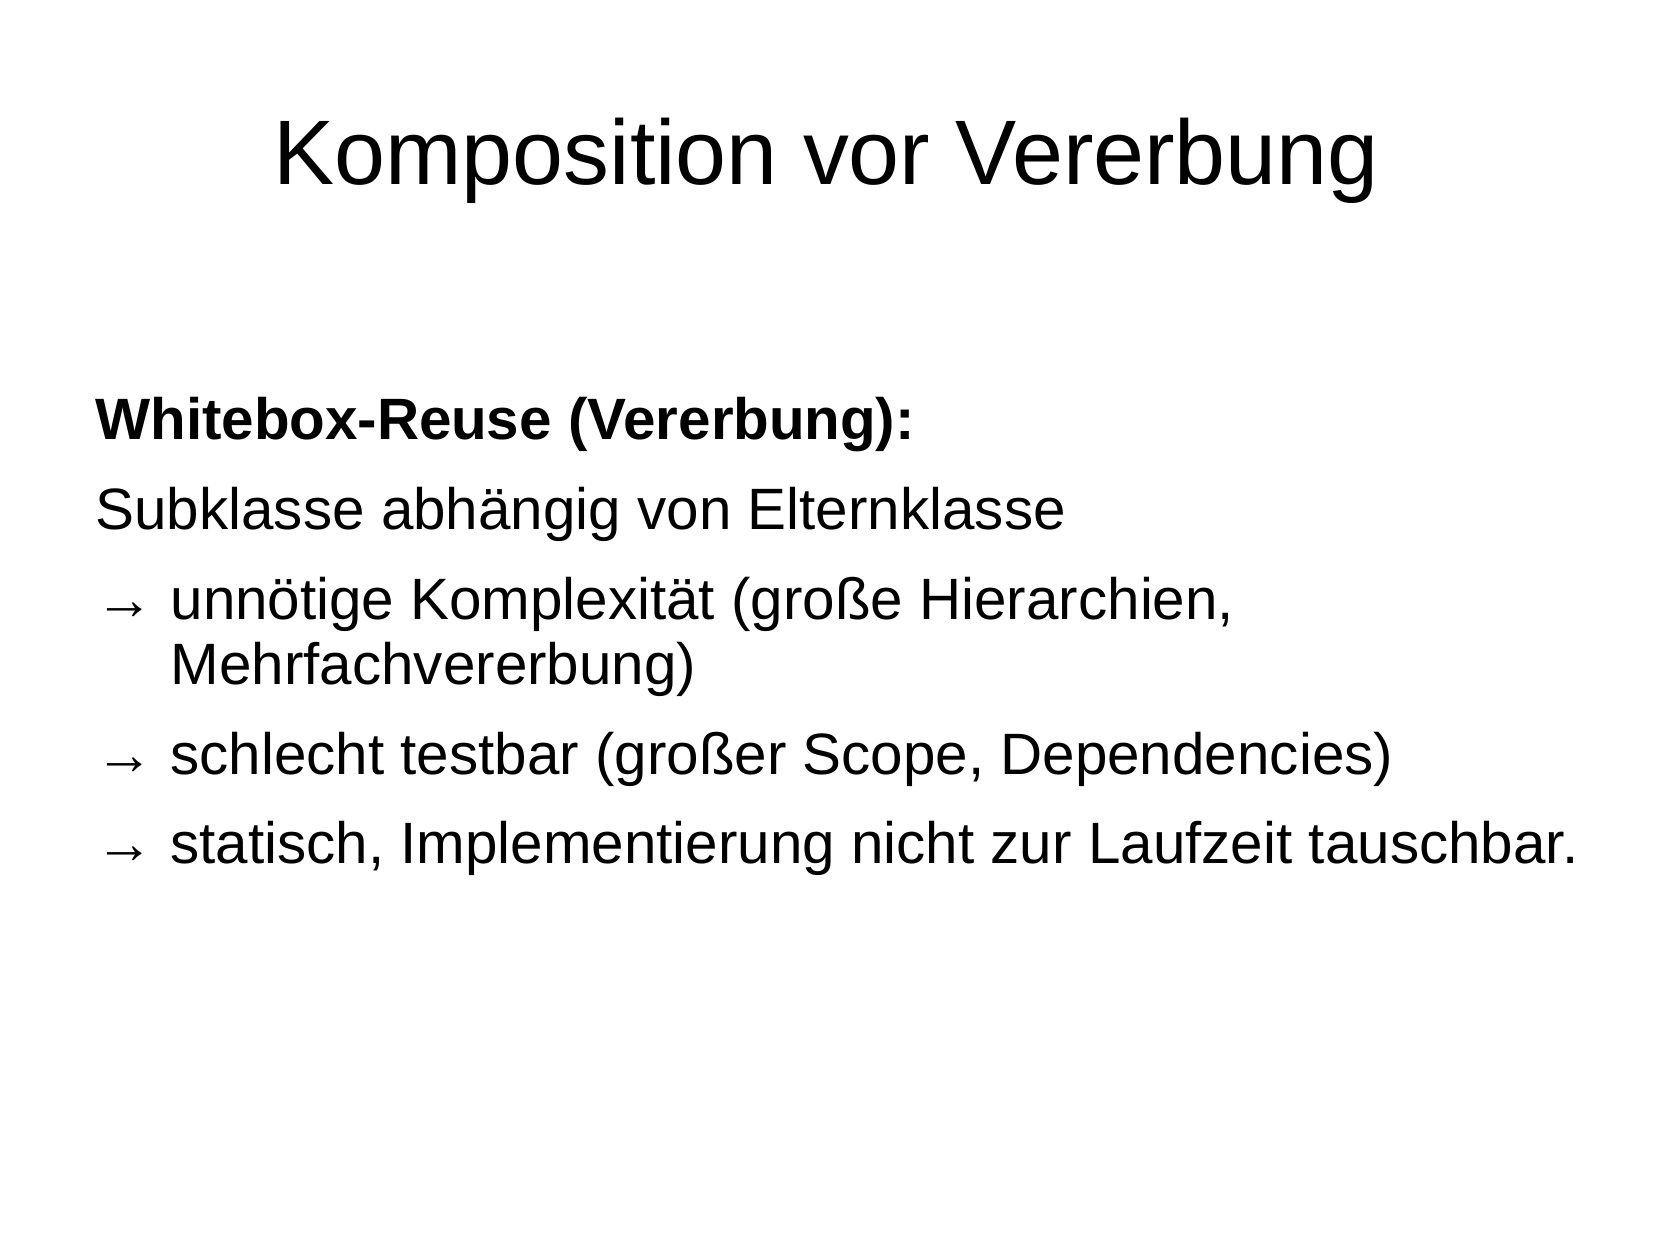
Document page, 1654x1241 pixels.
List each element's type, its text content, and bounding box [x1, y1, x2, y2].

title Komposition vor Vererbung [82, 49, 1571, 257]
text_box Whitebox-Reuse (Vererbung): Subklasse abhängig von Elternklasse → unnötige Komplexität (große Hierarchien, Mehrfachvererbung) → schlecht testbar (großer Scope, Dependencies) → statisch, Implementierung nicht zur Laufzeit tauschbar. [80, 379, 1612, 908]
